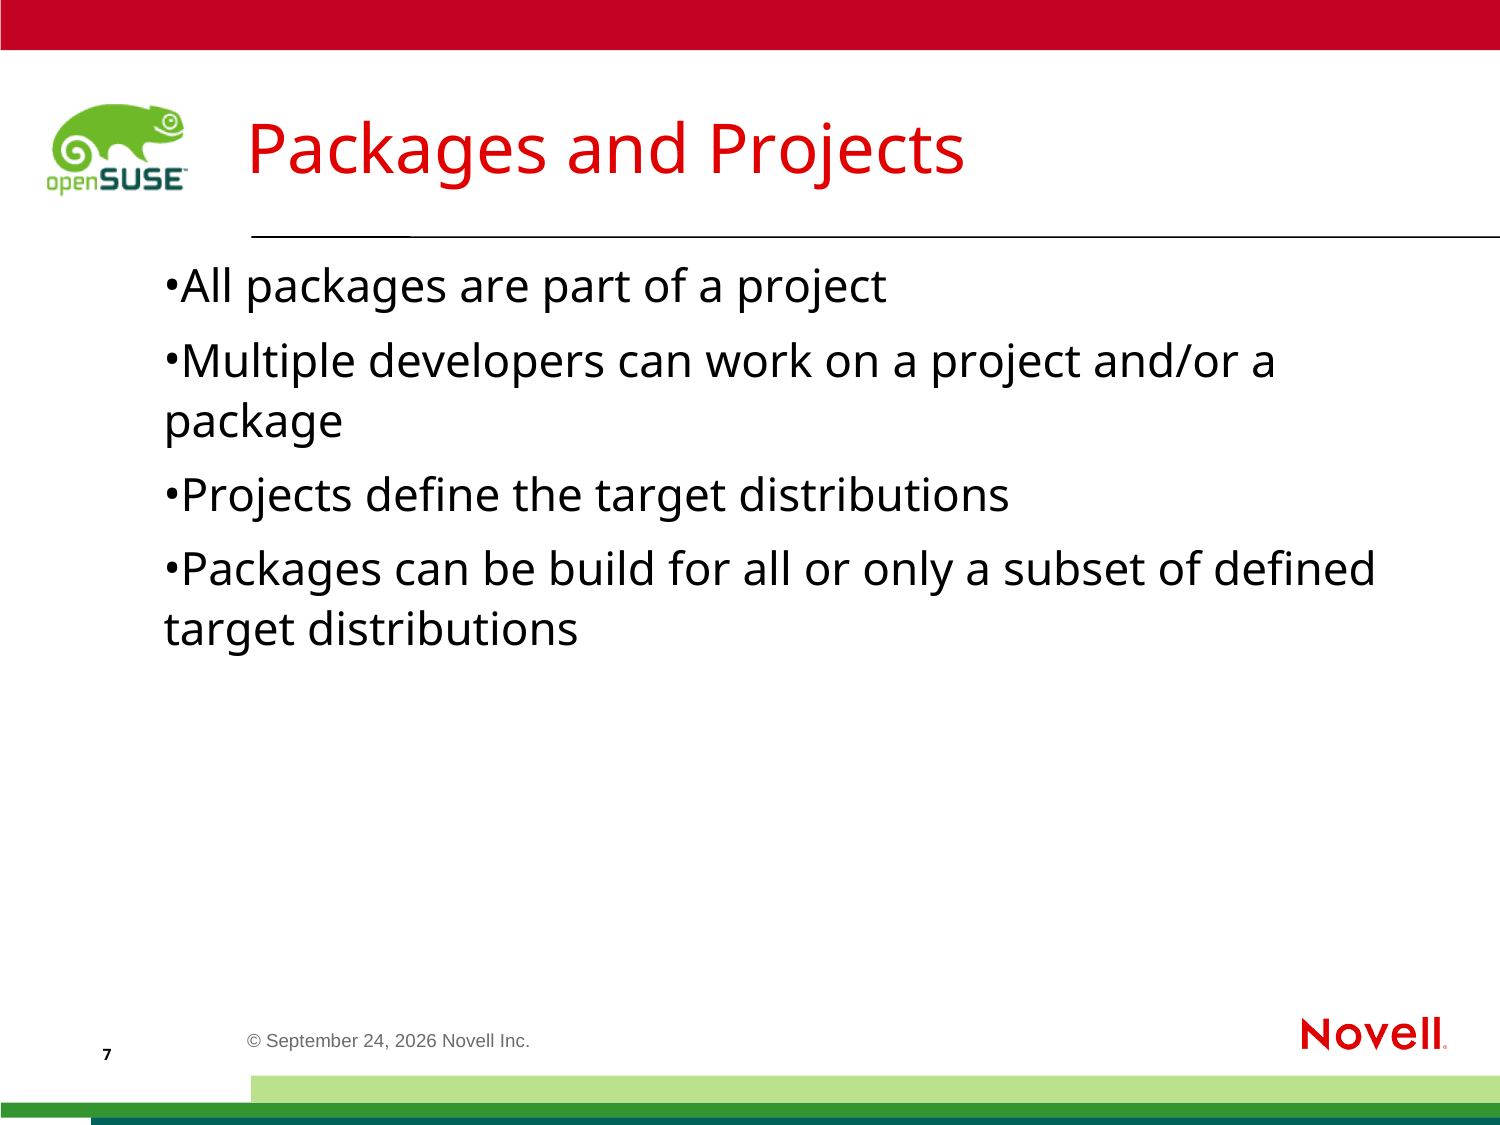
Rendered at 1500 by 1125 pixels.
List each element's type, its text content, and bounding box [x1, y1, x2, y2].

picture [47, 104, 188, 197]
title Packages and Projects [246, 68, 1409, 231]
list All packages are part of a project Multiple developers can work on a project and/or a package Projects define the target distributions Packages can be build for all or only a subset of defined target distributions [163, 254, 1404, 986]
picture [1295, 1011, 1453, 1056]
